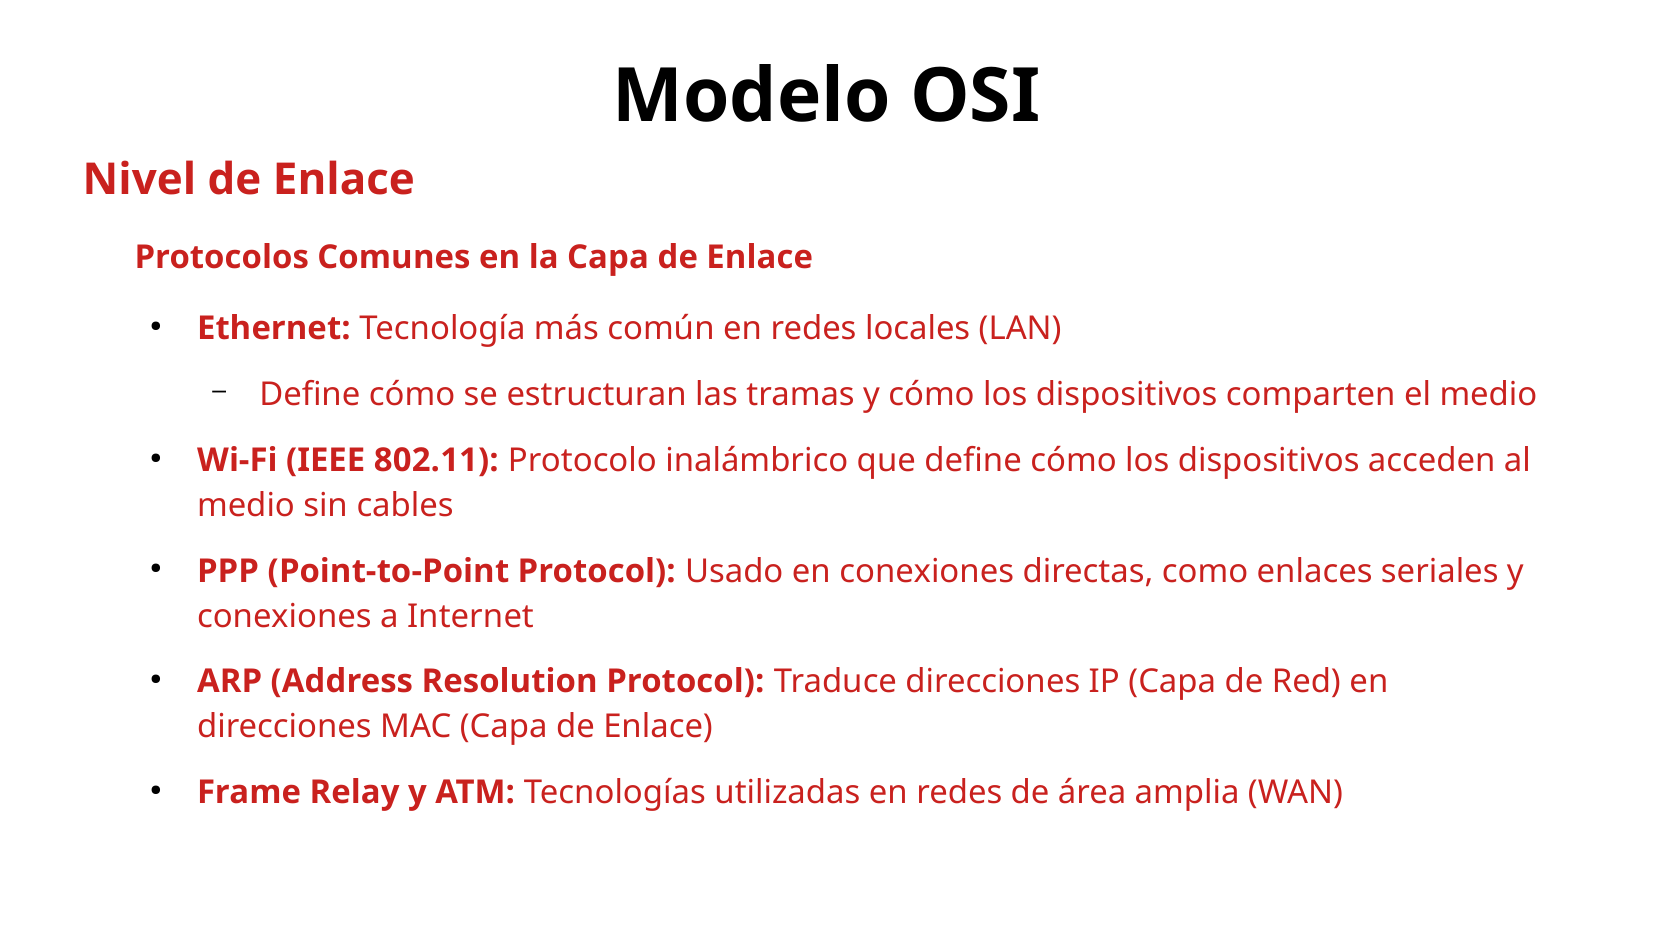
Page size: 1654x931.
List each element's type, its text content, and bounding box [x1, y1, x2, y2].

list Nivel de Enlace Protocolos Comunes en la Capa de Enlace Ethernet: Tecnología más común en redes locales (LAN) Define cómo se estructuran las tramas y cómo los dispositivos comparten el medio Wi-Fi (IEEE 802.11): Protocolo inalámbrico que define cómo los dispositivos acceden al medio sin cables PPP (Point-to-Point Protocol): Usado en conexiones directas, como enlaces seriales y conexiones a Internet ARP (Address Resolution Protocol): Traduce direcciones IP (Capa de Red) en direcciones MAC (Capa de Enlace) Frame Relay y ATM: Tecnologías utilizadas en redes de área amplia (WAN) [82, 147, 1571, 857]
title Modelo OSI [82, 37, 1571, 147]
